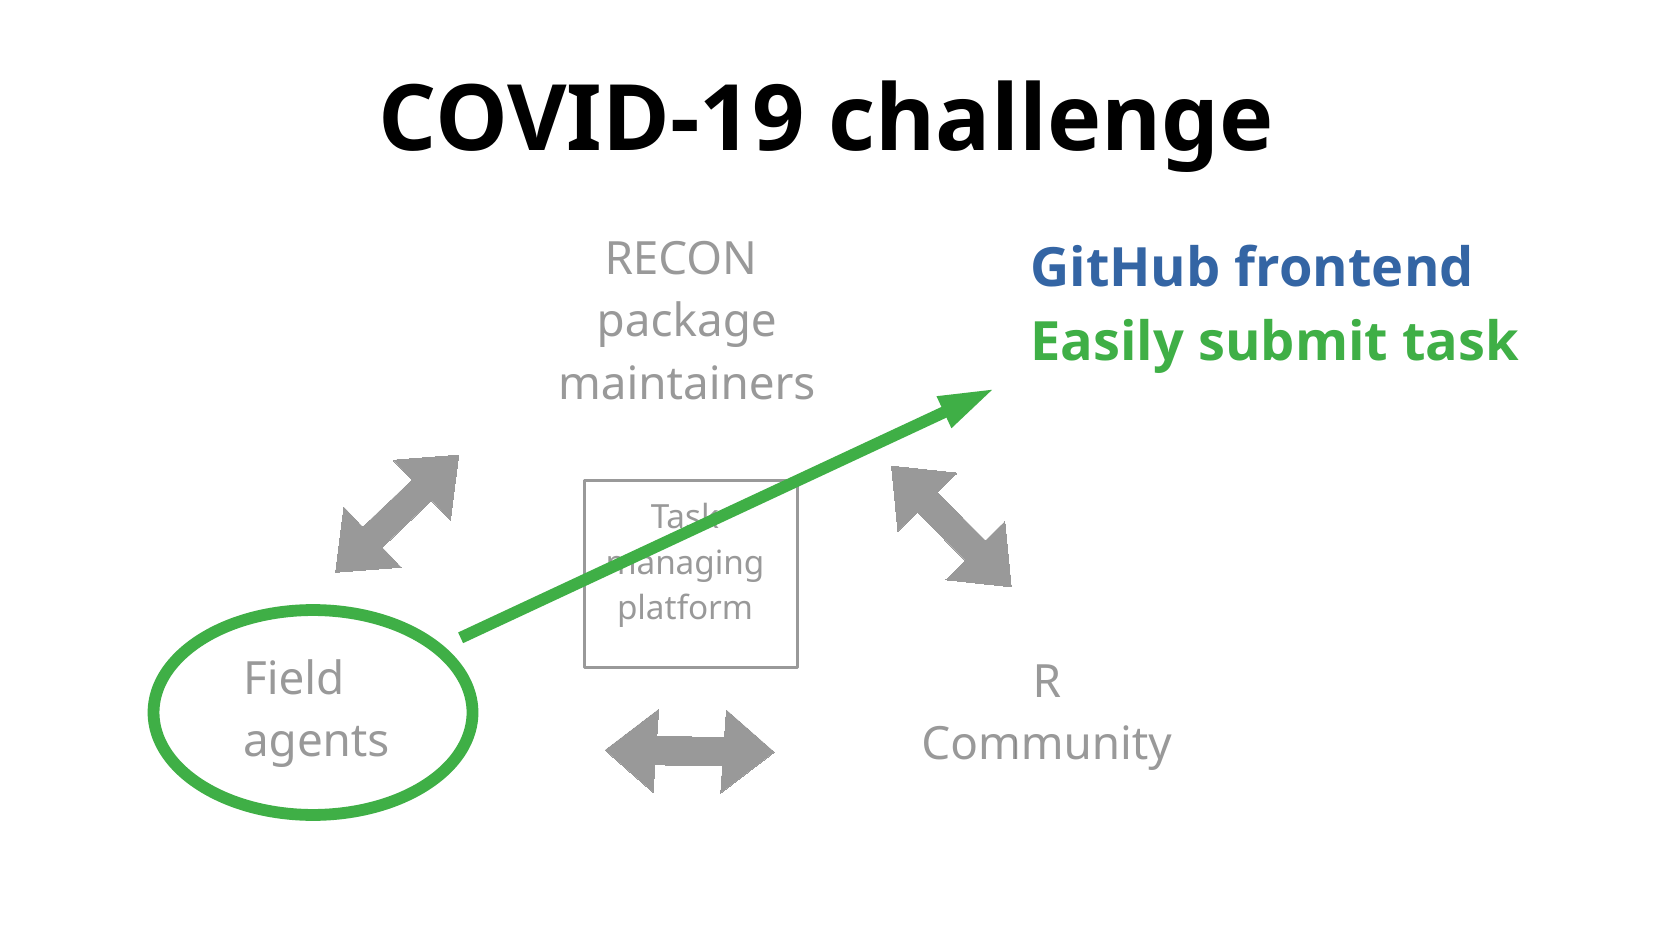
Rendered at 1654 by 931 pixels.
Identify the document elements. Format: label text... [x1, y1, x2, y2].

title COVID-19 challenge [82, 37, 1571, 193]
text_box GitHub frontend Easily submit task [1016, 221, 1654, 650]
text_box [106, 165, 1241, 851]
